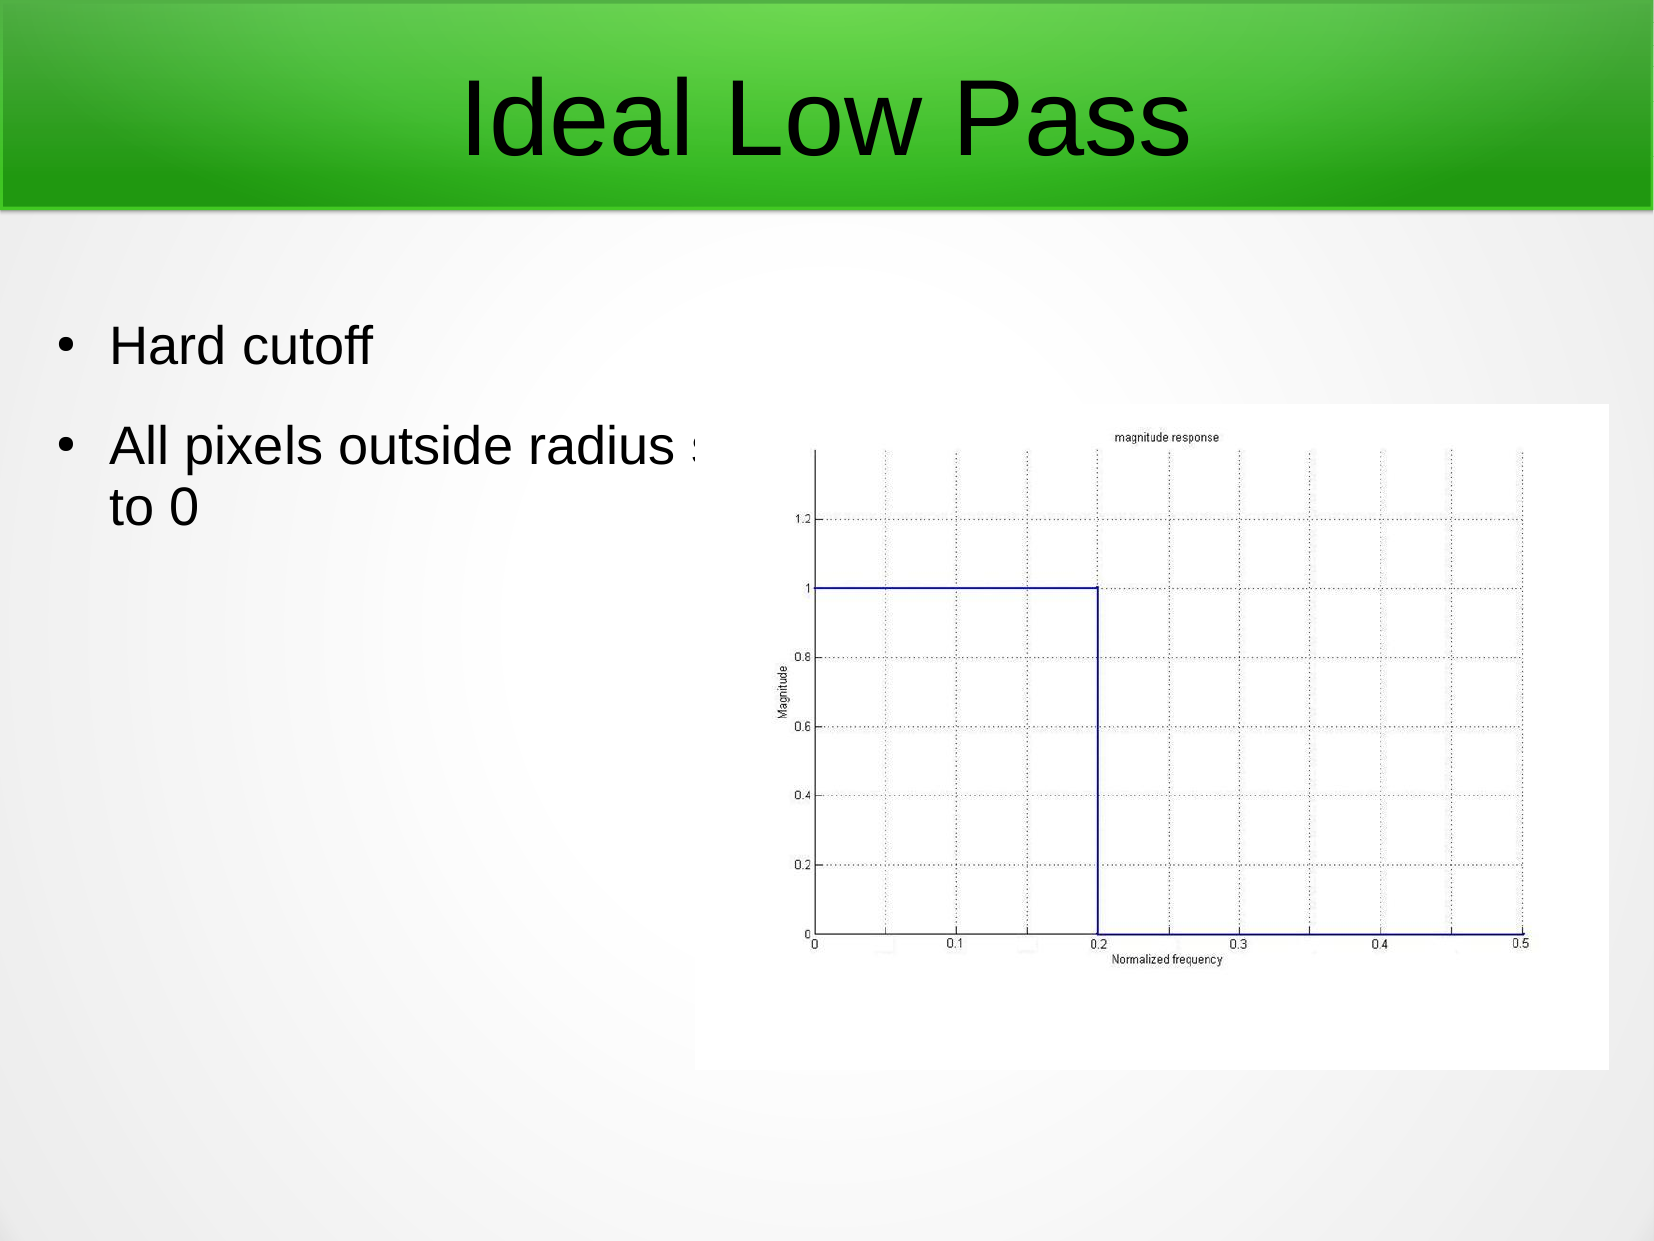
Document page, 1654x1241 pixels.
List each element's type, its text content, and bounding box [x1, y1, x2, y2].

list Hard cutoff All pixels outside radius set to 0 [38, 315, 766, 1036]
picture [695, 404, 1609, 1070]
title Ideal Low Pass [82, 47, 1571, 189]
